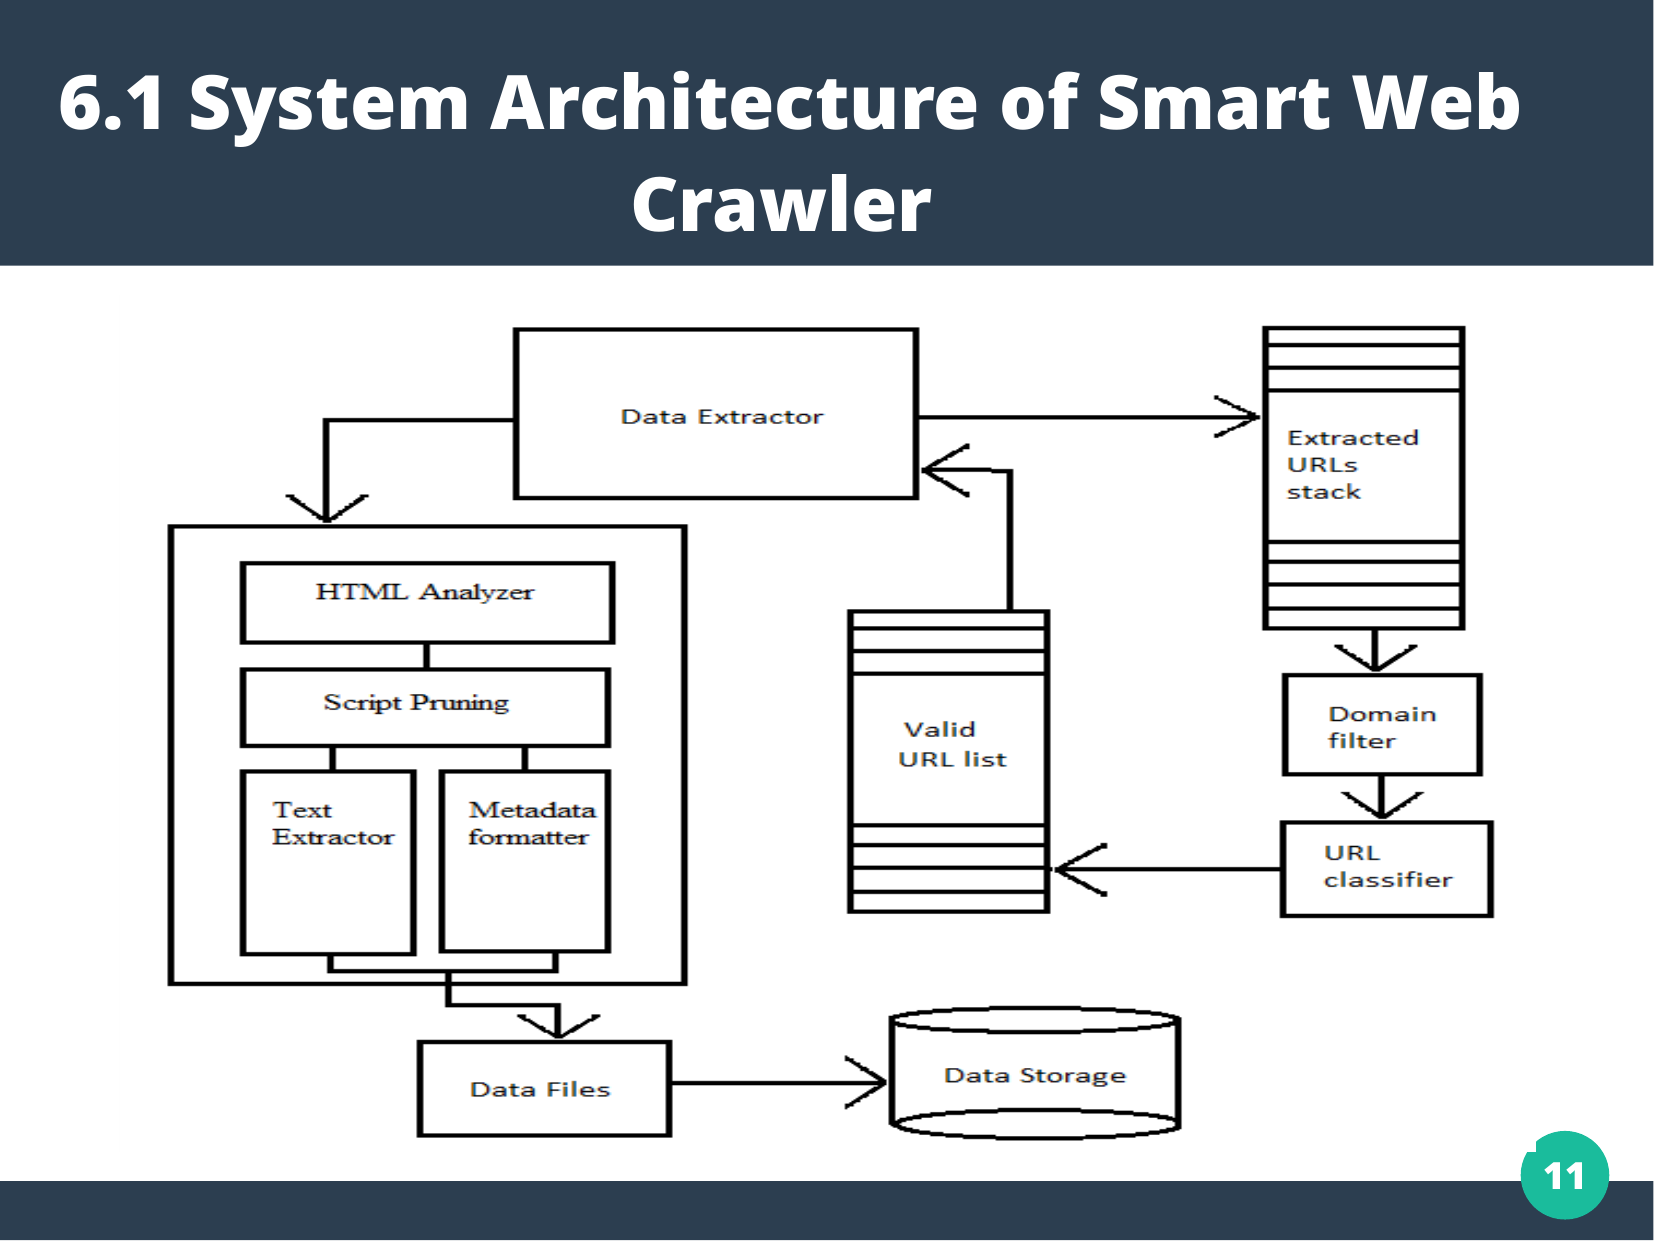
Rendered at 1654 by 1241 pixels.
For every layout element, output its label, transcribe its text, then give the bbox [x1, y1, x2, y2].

picture [118, 295, 1536, 1152]
title 6.1 System Architecture of Smart Web Crawler [59, 49, 1595, 207]
